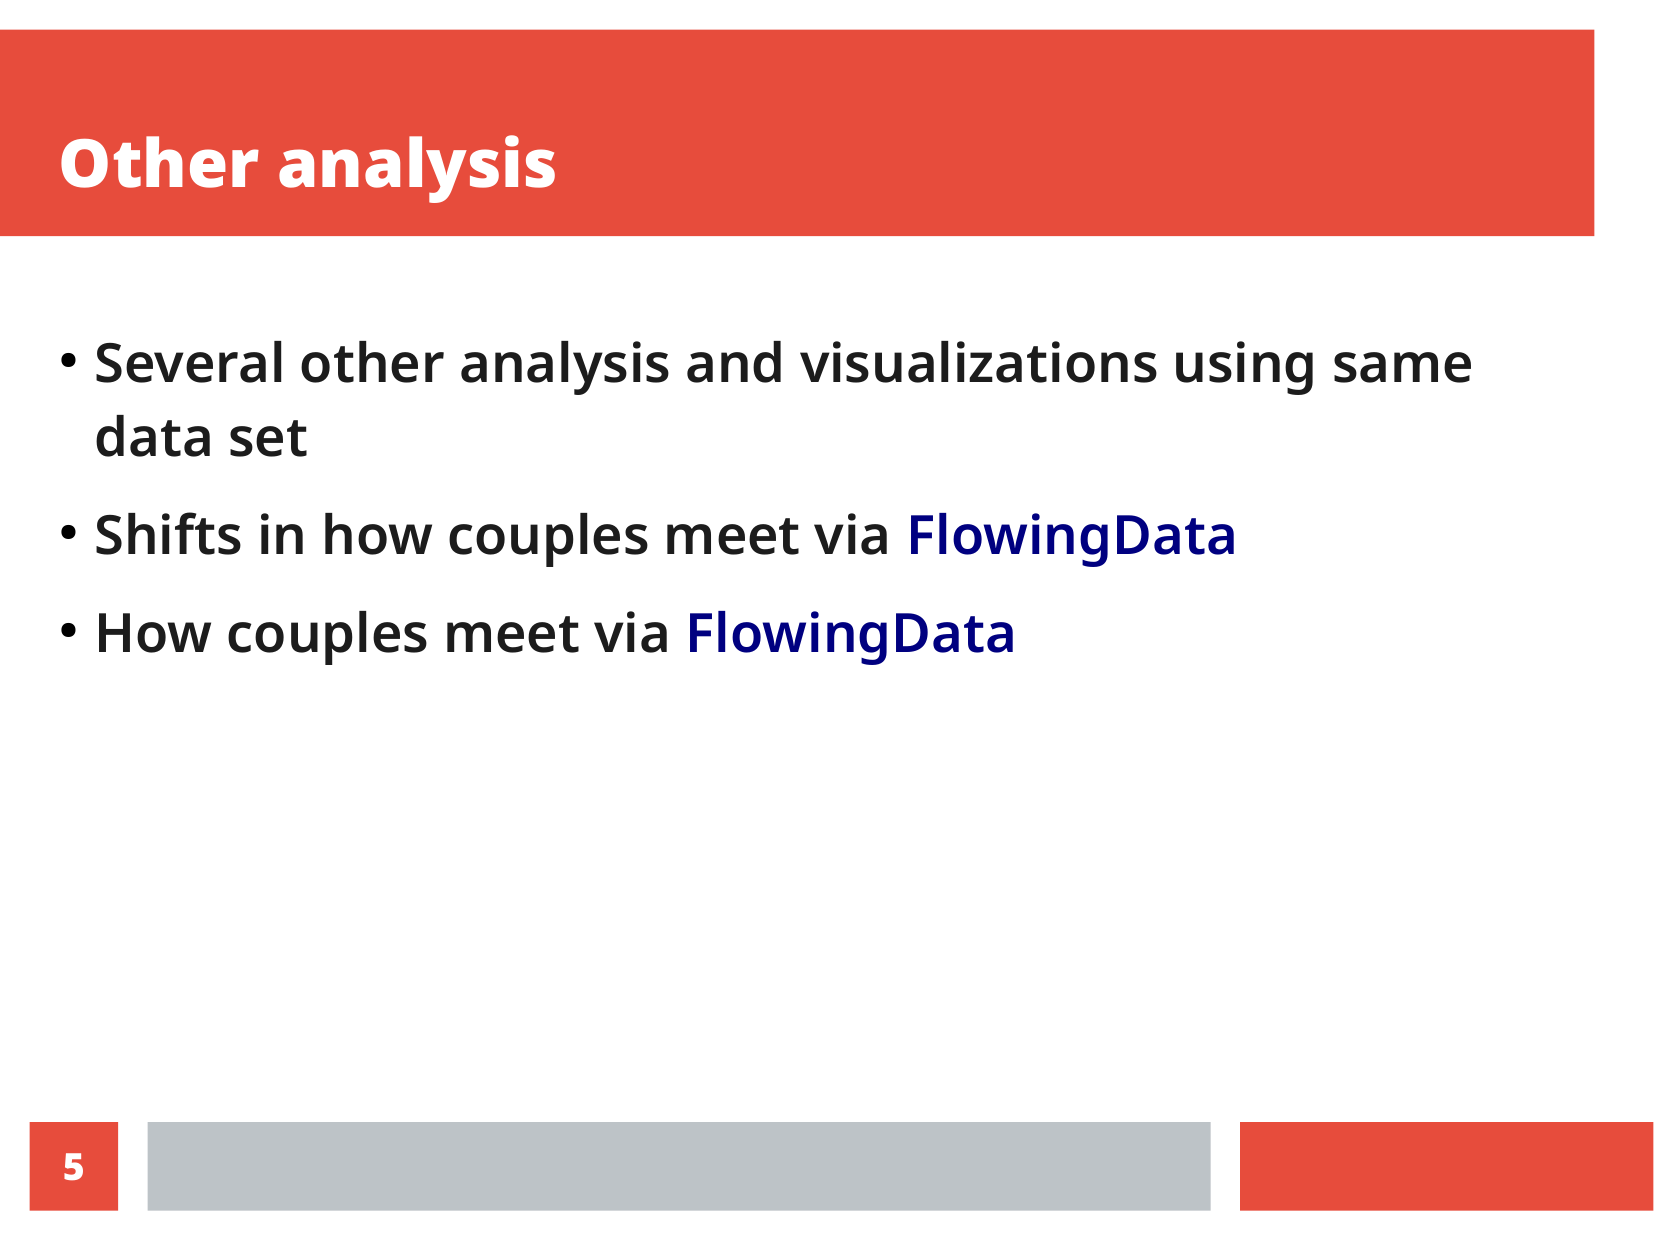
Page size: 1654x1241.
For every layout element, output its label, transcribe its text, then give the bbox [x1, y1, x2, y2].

title Other analysis [59, 59, 1595, 207]
list Several other analysis and visualizations using same data set Shifts in how couples meet via FlowingData How couples meet via FlowingData [59, 324, 1565, 1093]
